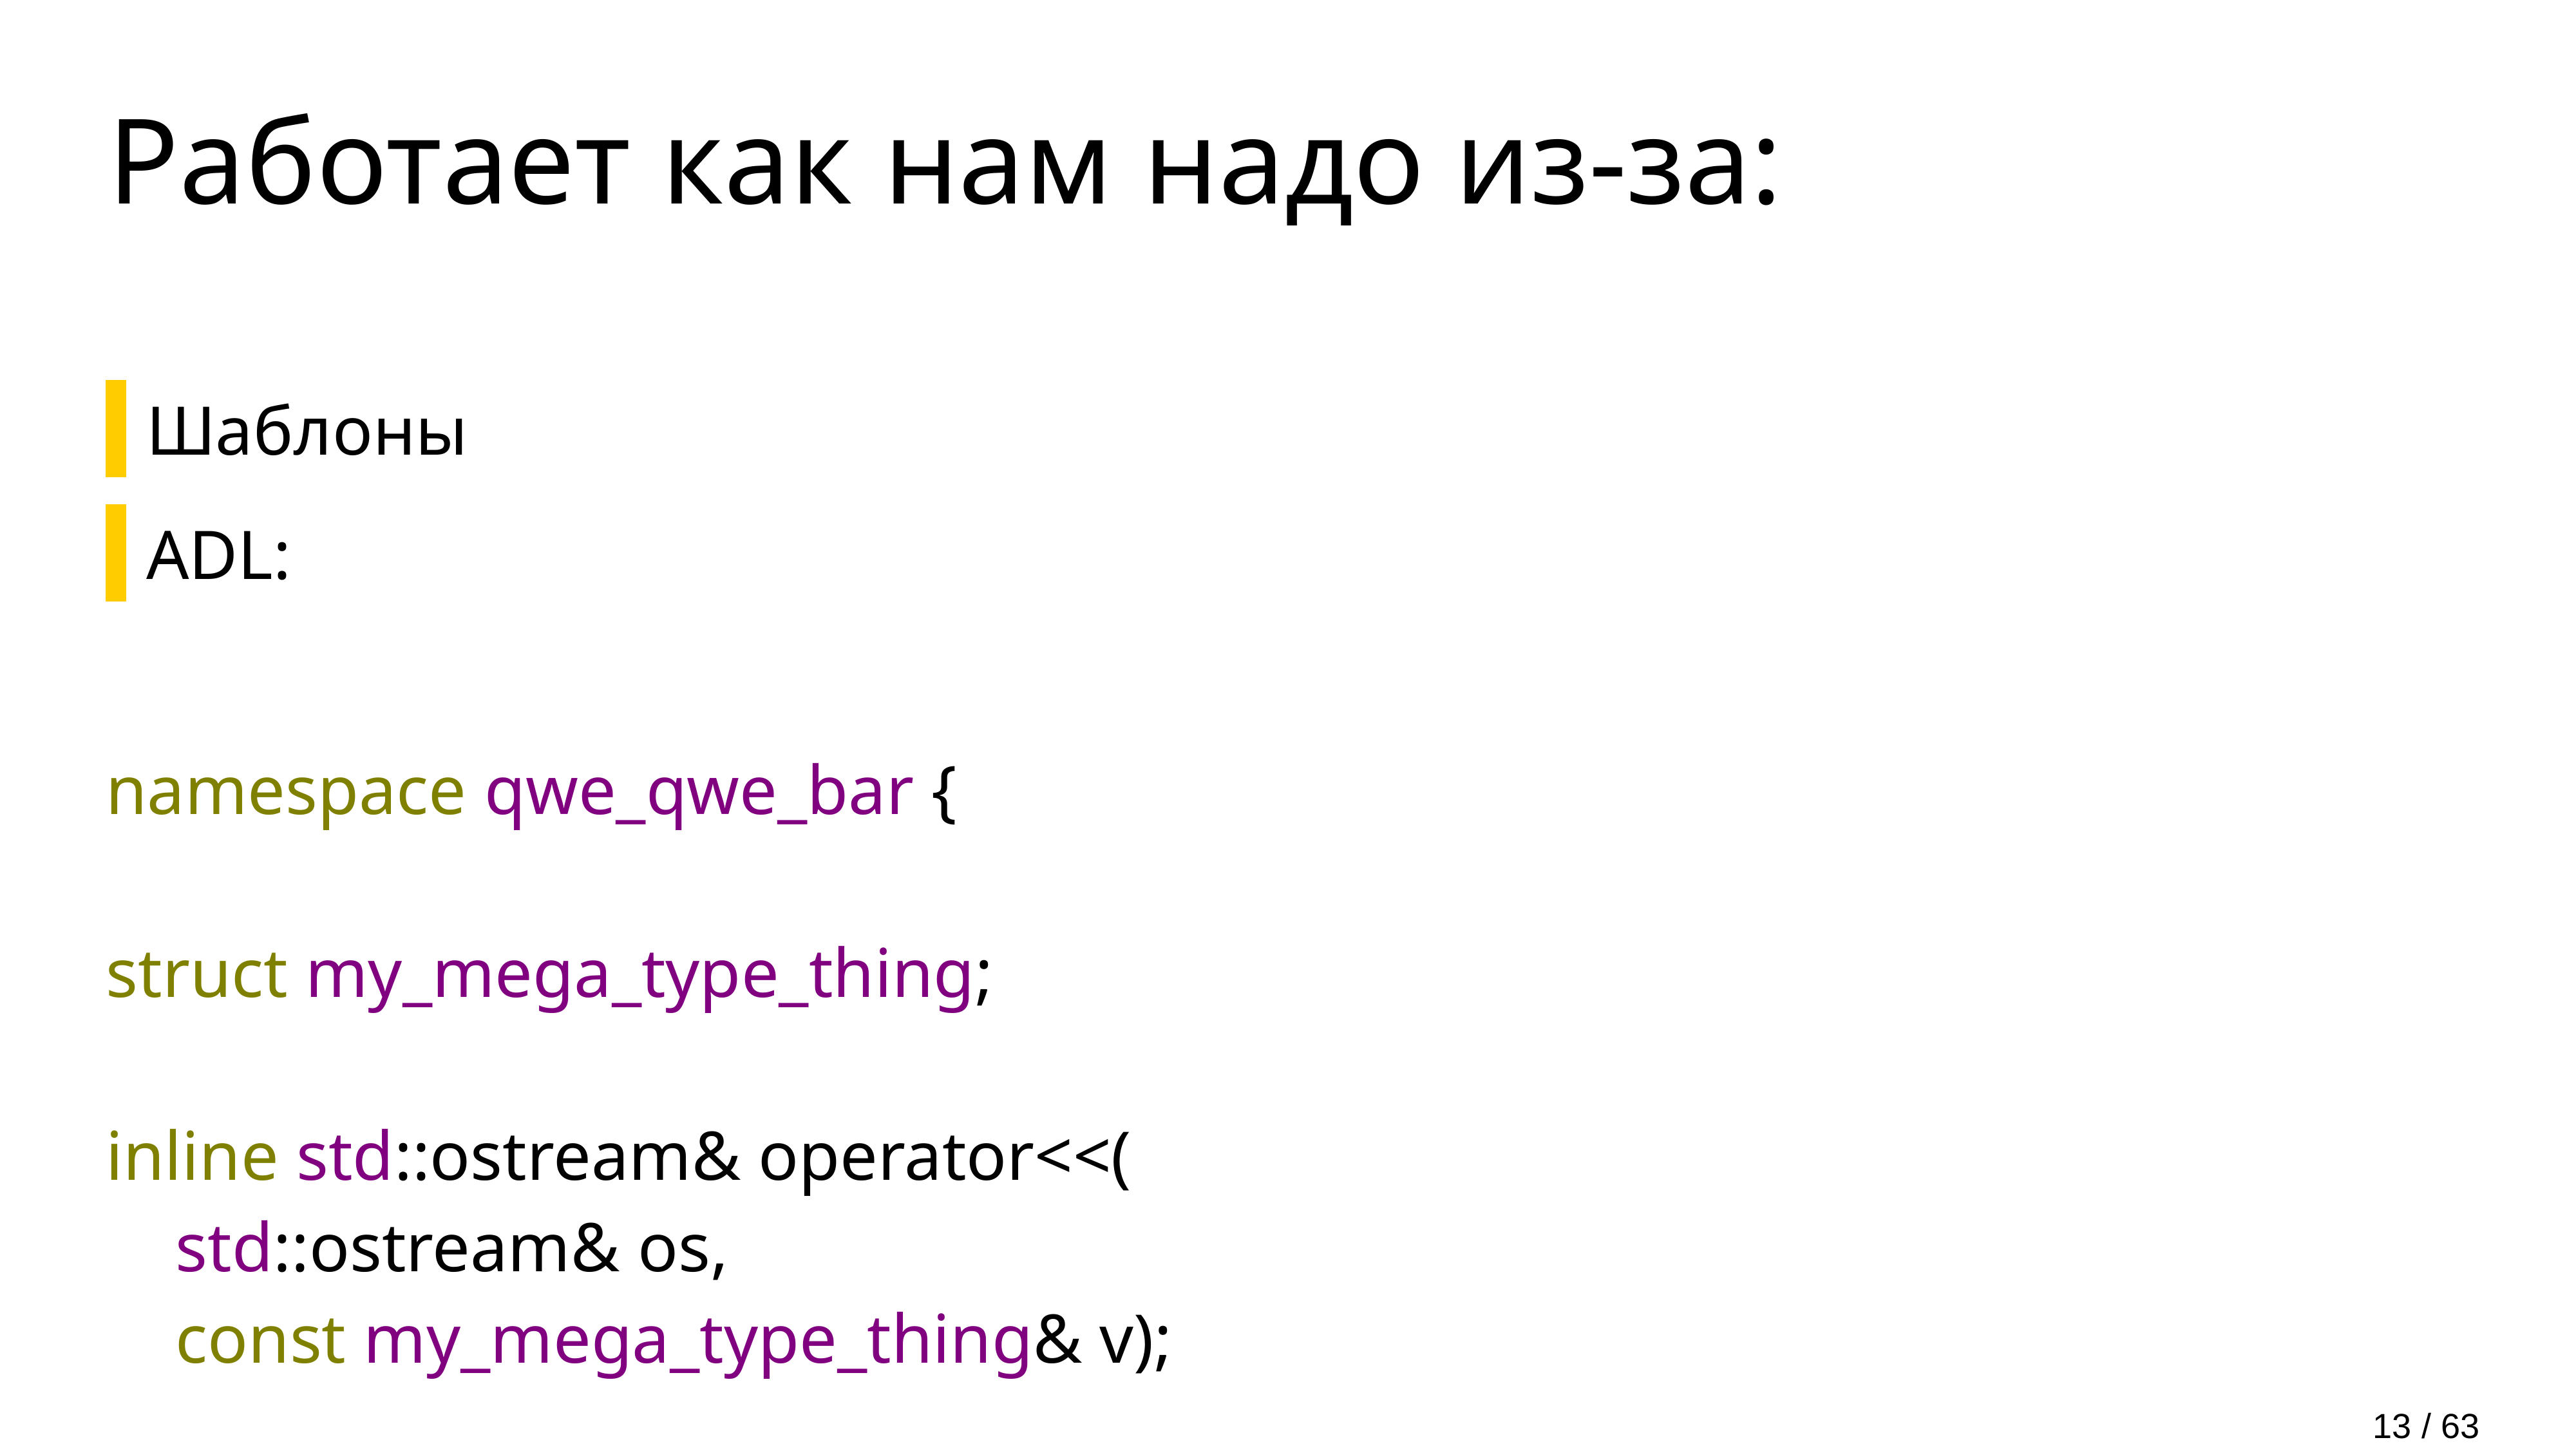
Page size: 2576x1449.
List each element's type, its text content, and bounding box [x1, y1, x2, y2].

title Работает как нам надо из-за: [108, 80, 2468, 242]
text_box <number> / 63 [2363, 1402, 2576, 1449]
text_box Шаблоны ADL: namespace qwe_qwe_bar { struct my_mega_type_thing; inline std::ostream& operator<<( std::ostream& os, const my_mega_type_thing& v); } // namespace qwe_qwe_bar [96, 364, 2512, 1449]
